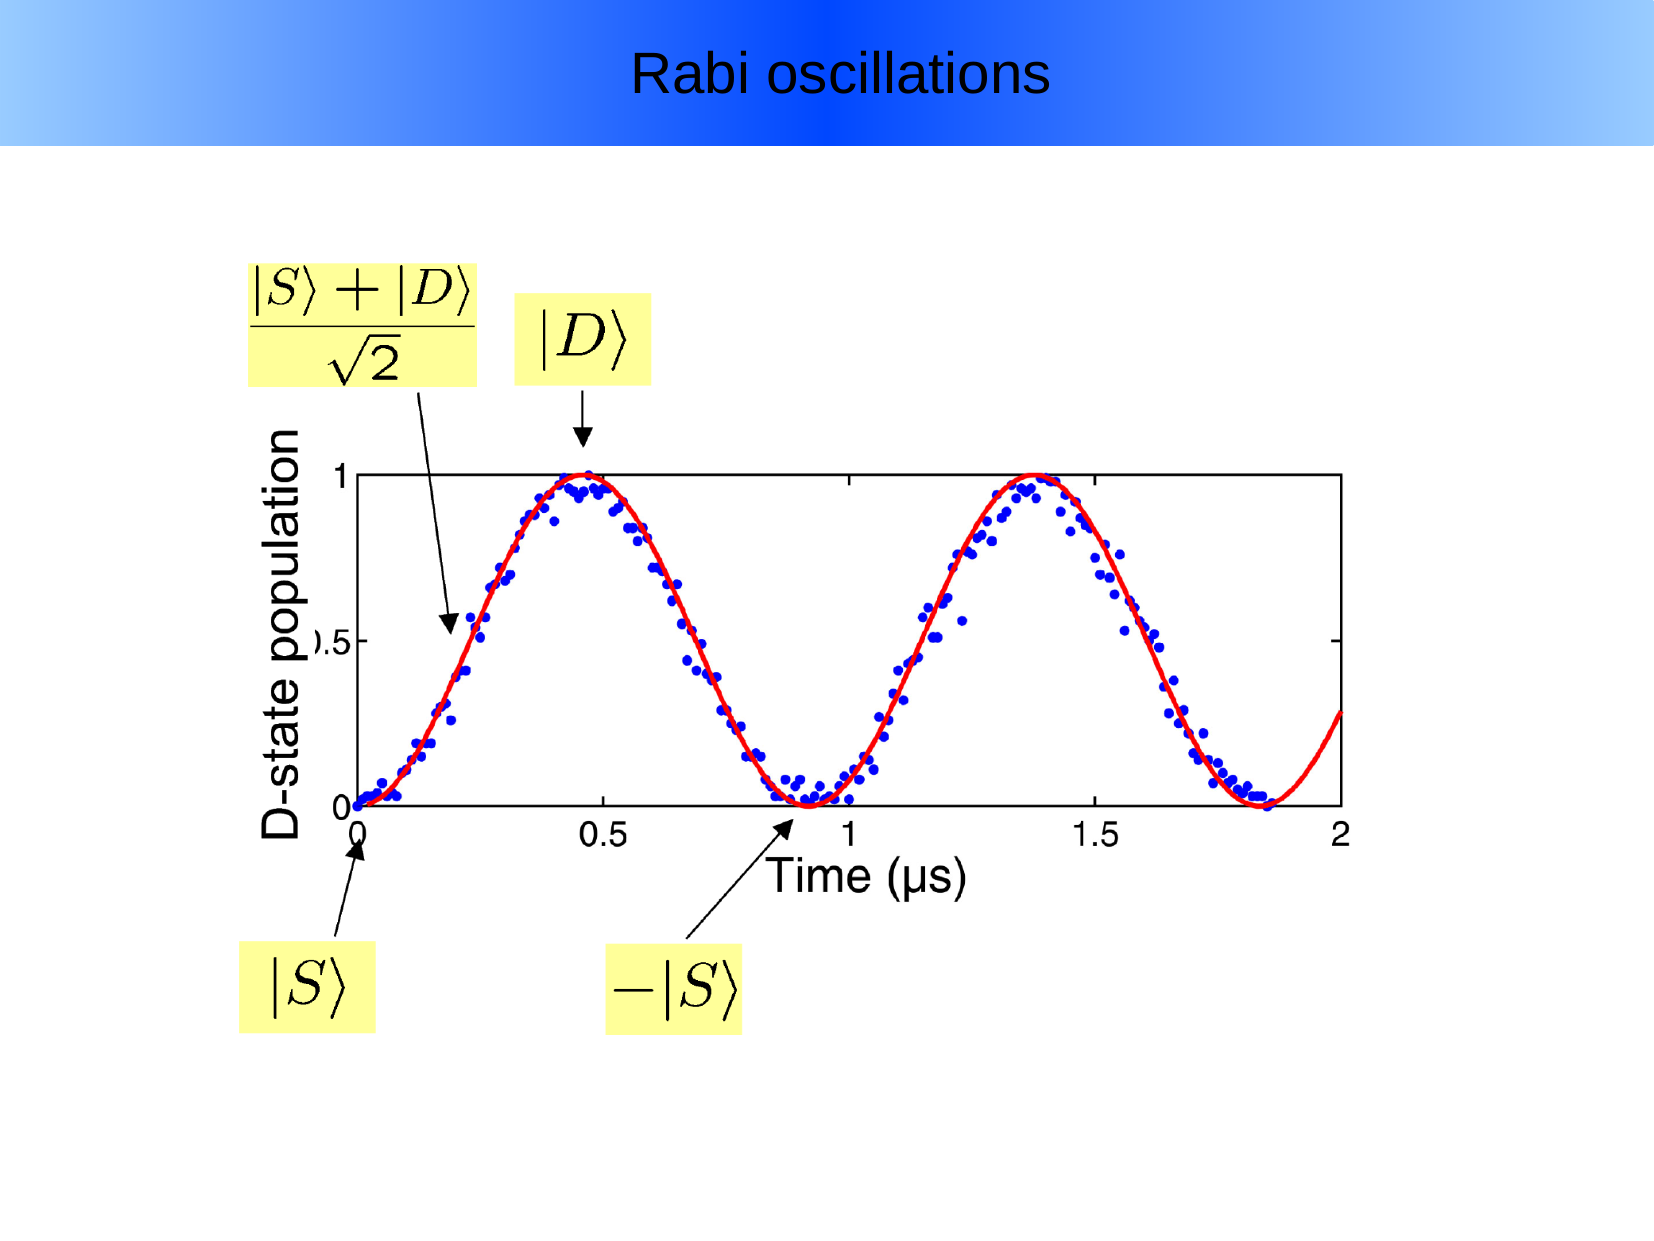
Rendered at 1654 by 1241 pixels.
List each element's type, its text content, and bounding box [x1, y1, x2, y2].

picture [238, 262, 1351, 1036]
text_box [0, 0, 1654, 146]
text_box Rabi oscillations [615, 33, 1067, 121]
